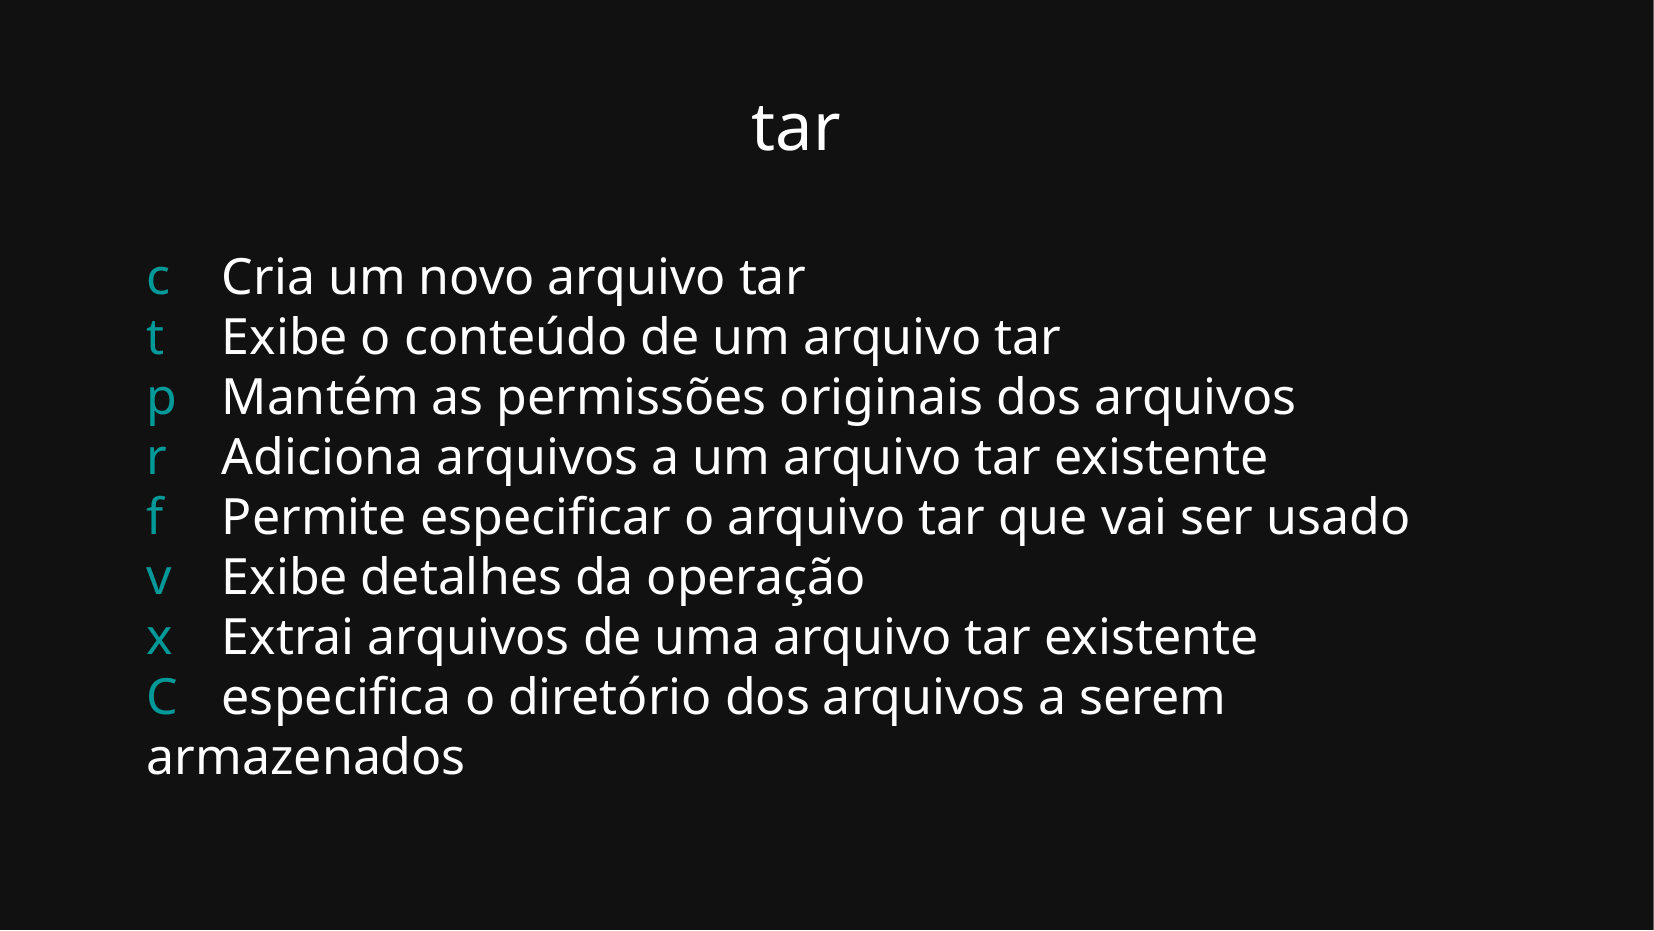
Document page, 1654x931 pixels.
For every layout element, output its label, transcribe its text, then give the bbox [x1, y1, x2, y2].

text_box tar [472, 76, 1120, 182]
text_box c Cria um novo arquivo tar t Exibe o conteúdo de um arquivo tar p Mantém as permissões originais dos arquivos r Adiciona arquivos a um arquivo tar existente f Permite especificar o arquivo tar que vai ser usado v Exibe detalhes da operação x Extrai arquivos de uma arquivo tar existente C especifica o diretório dos arquivos a serem armazenados [131, 229, 1561, 838]
